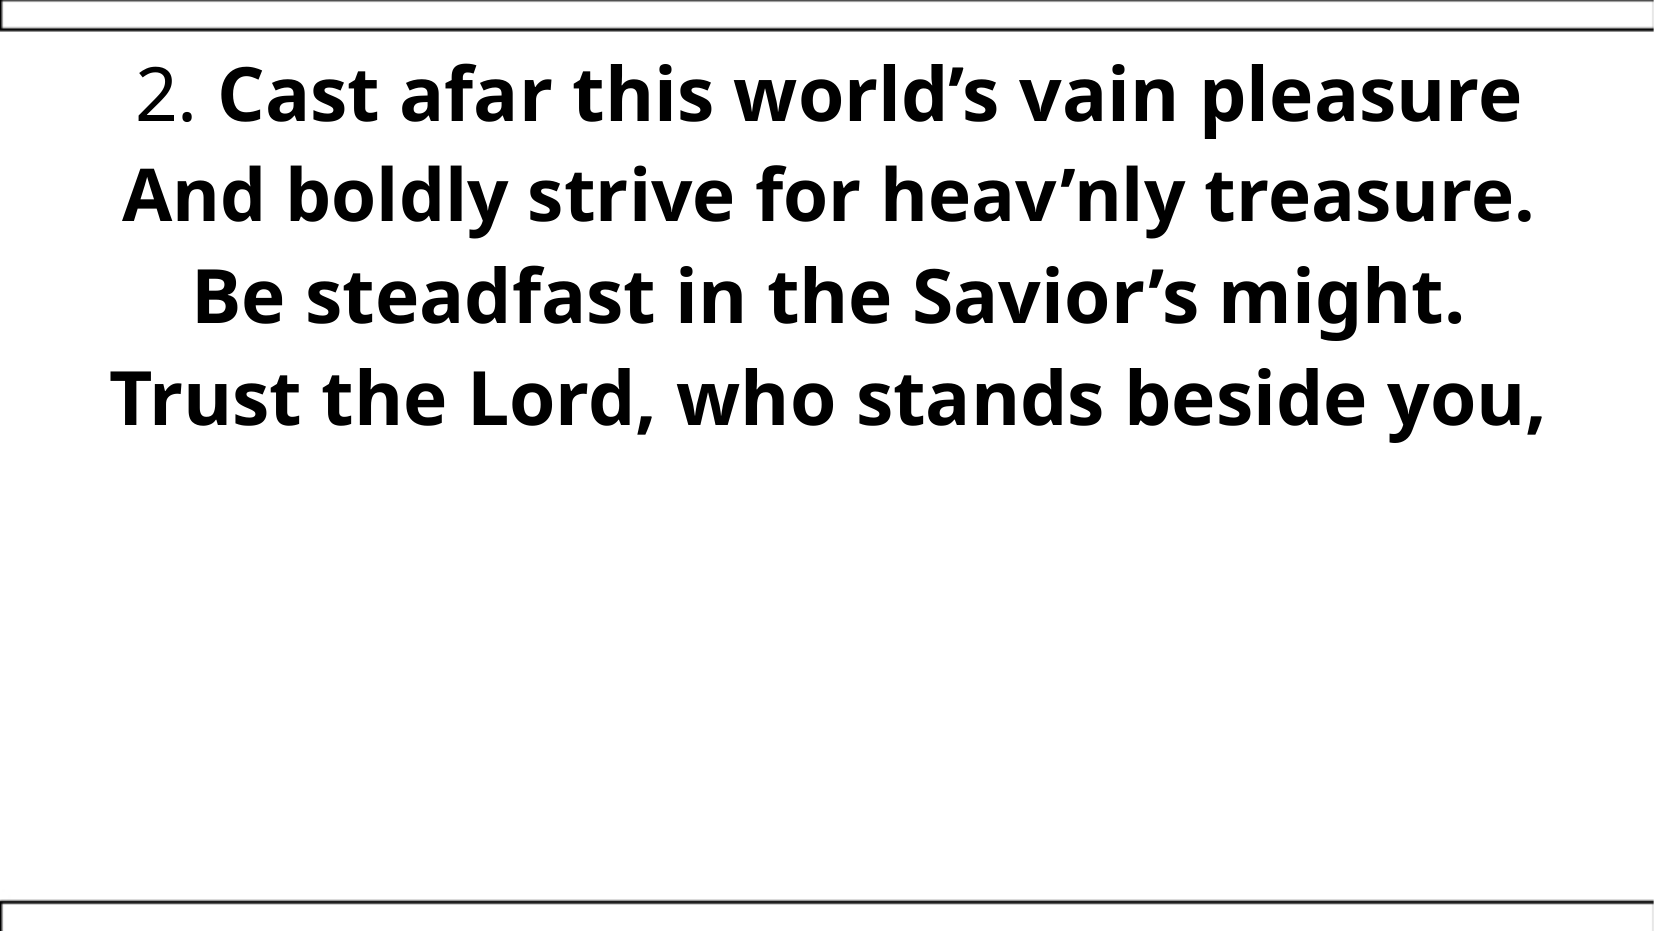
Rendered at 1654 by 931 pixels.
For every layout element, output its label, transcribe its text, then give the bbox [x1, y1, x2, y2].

picture [0, 0, 1654, 931]
text_box 2. Cast afar this world’s vain pleasure And boldly strive for heav’nly treasure. Be steadfast in the Savior’s might. Trust the Lord, who stands beside you, [94, 33, 1565, 448]
